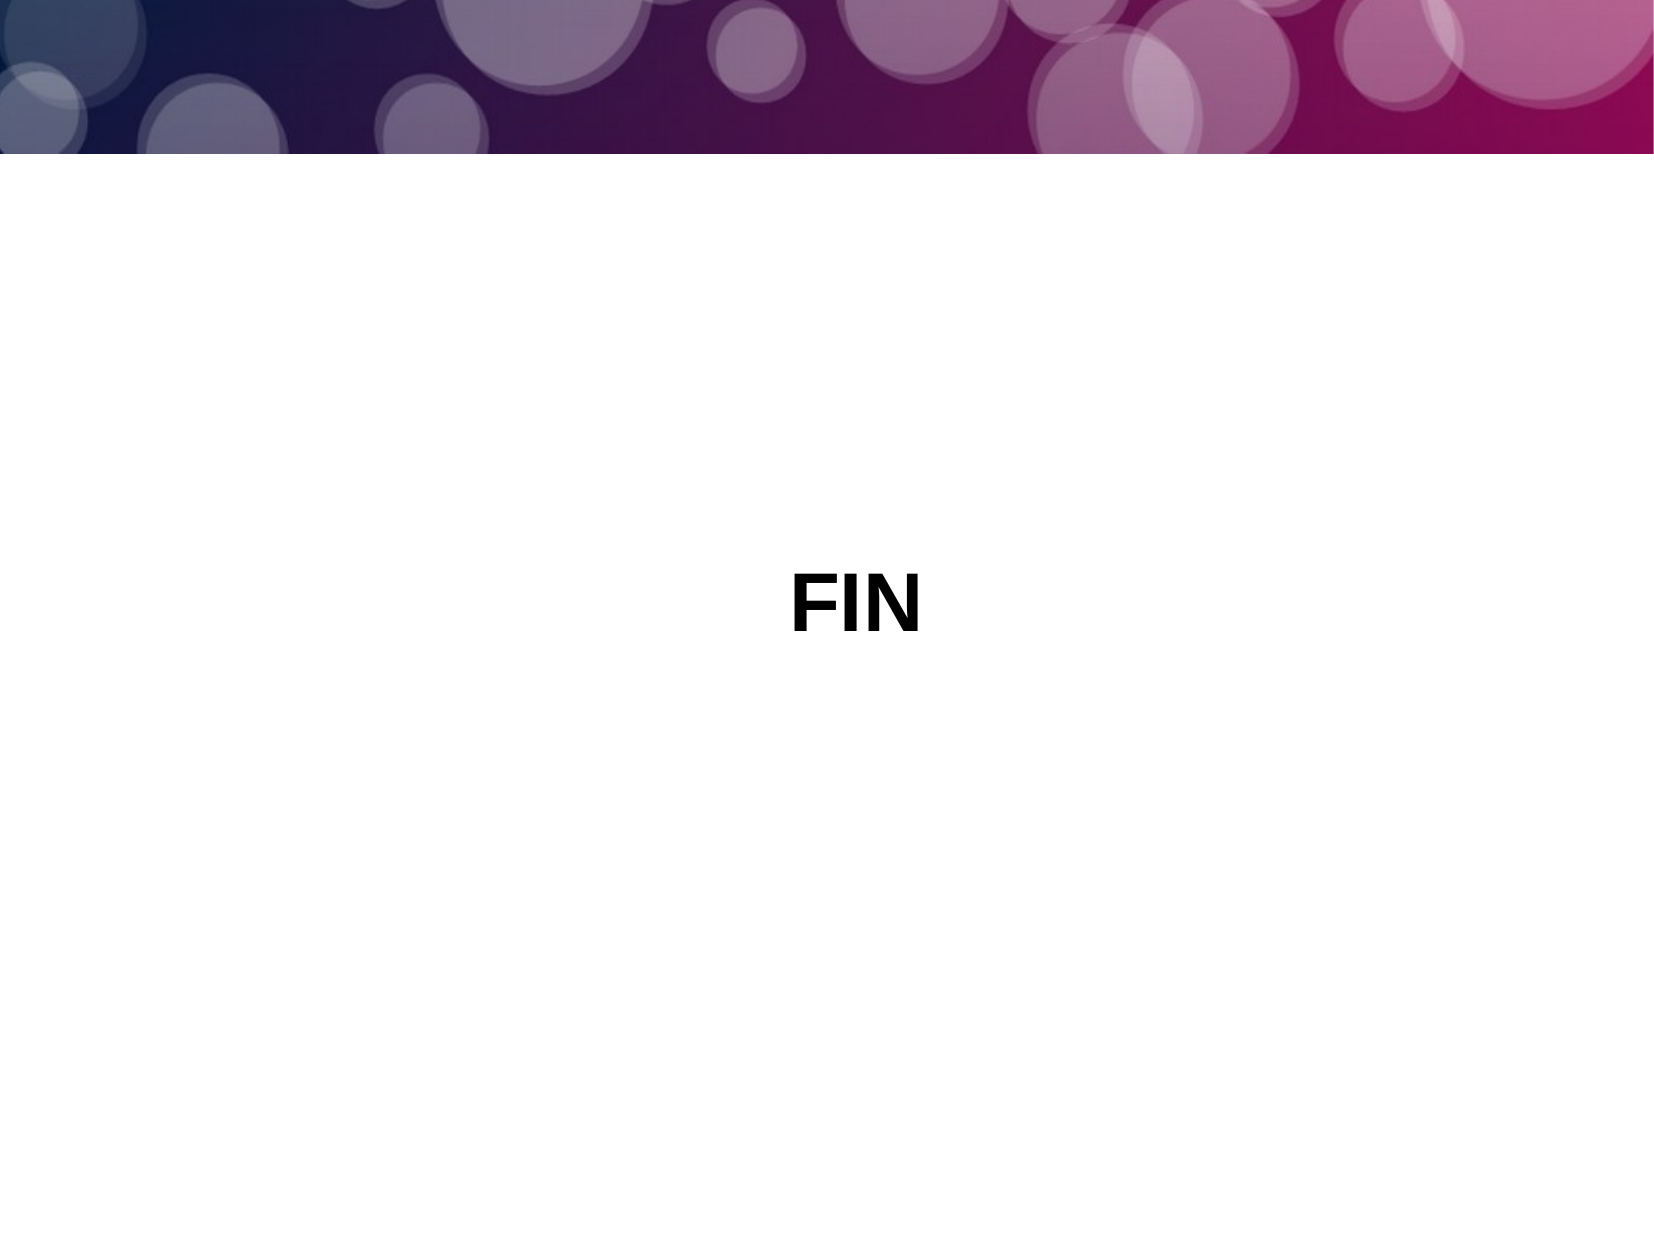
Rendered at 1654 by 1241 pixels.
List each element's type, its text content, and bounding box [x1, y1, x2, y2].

list FIN [47, 413, 1595, 792]
picture [0, 0, 1654, 154]
